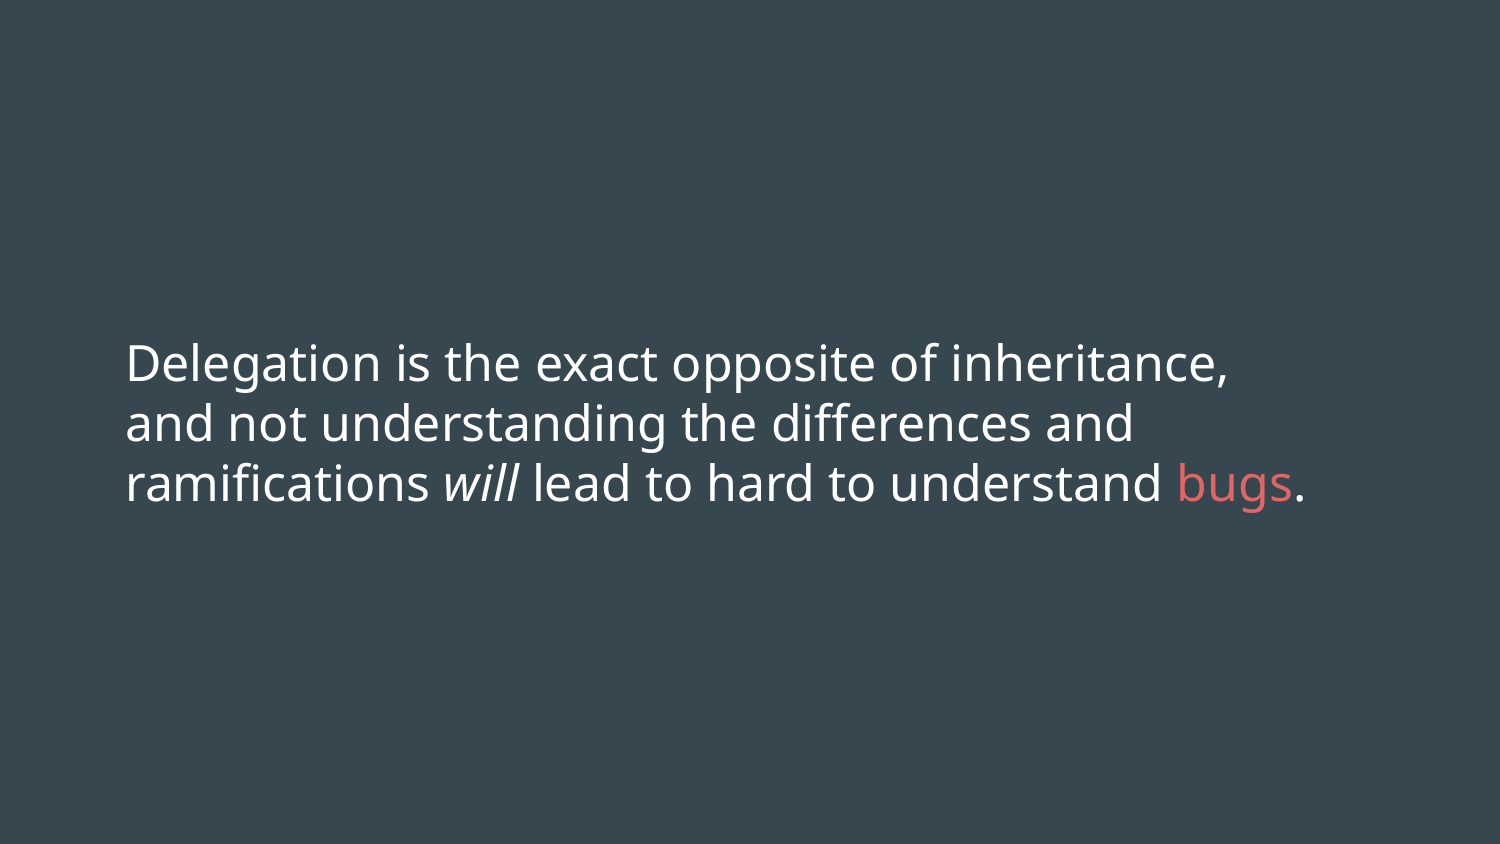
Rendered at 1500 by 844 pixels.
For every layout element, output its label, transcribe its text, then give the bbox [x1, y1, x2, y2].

title Delegation is the exact opposite of inheritance, and not understanding the differences and ramifications will lead to hard to understand bugs. [110, 351, 1399, 493]
